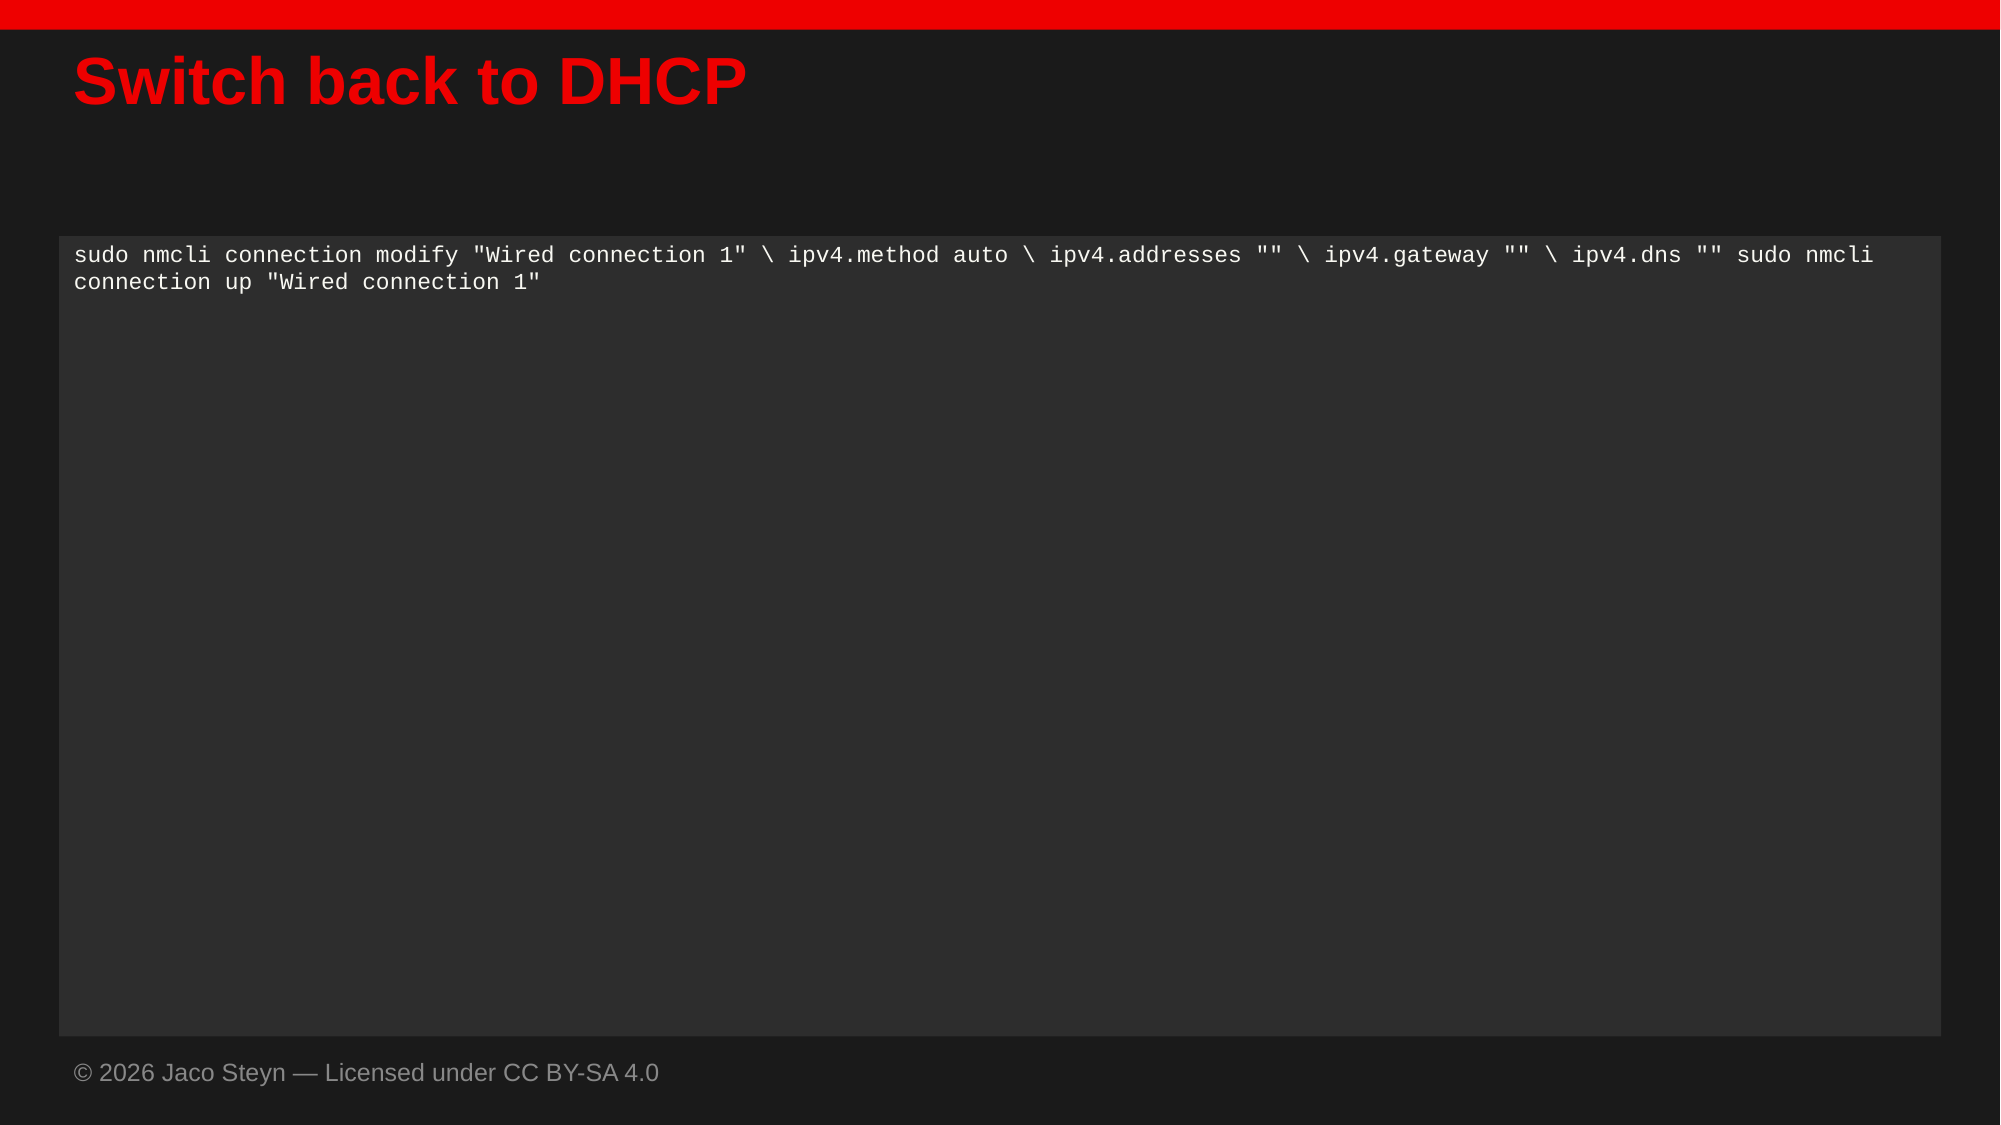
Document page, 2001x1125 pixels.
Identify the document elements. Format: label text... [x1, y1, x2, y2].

text_box [0, 0, 2001, 30]
text_box Switch back to DHCP [59, 36, 1942, 208]
text_box sudo nmcli connection modify "Wired connection 1" \ ipv4.method auto \ ipv4.addresses "" \ ipv4.gateway "" \ ipv4.dns "" sudo nmcli connection up "Wired connection 1" [59, 236, 1942, 1037]
text_box © 2026 Jaco Steyn — Licensed under CC BY-SA 4.0 [59, 1051, 1942, 1093]
